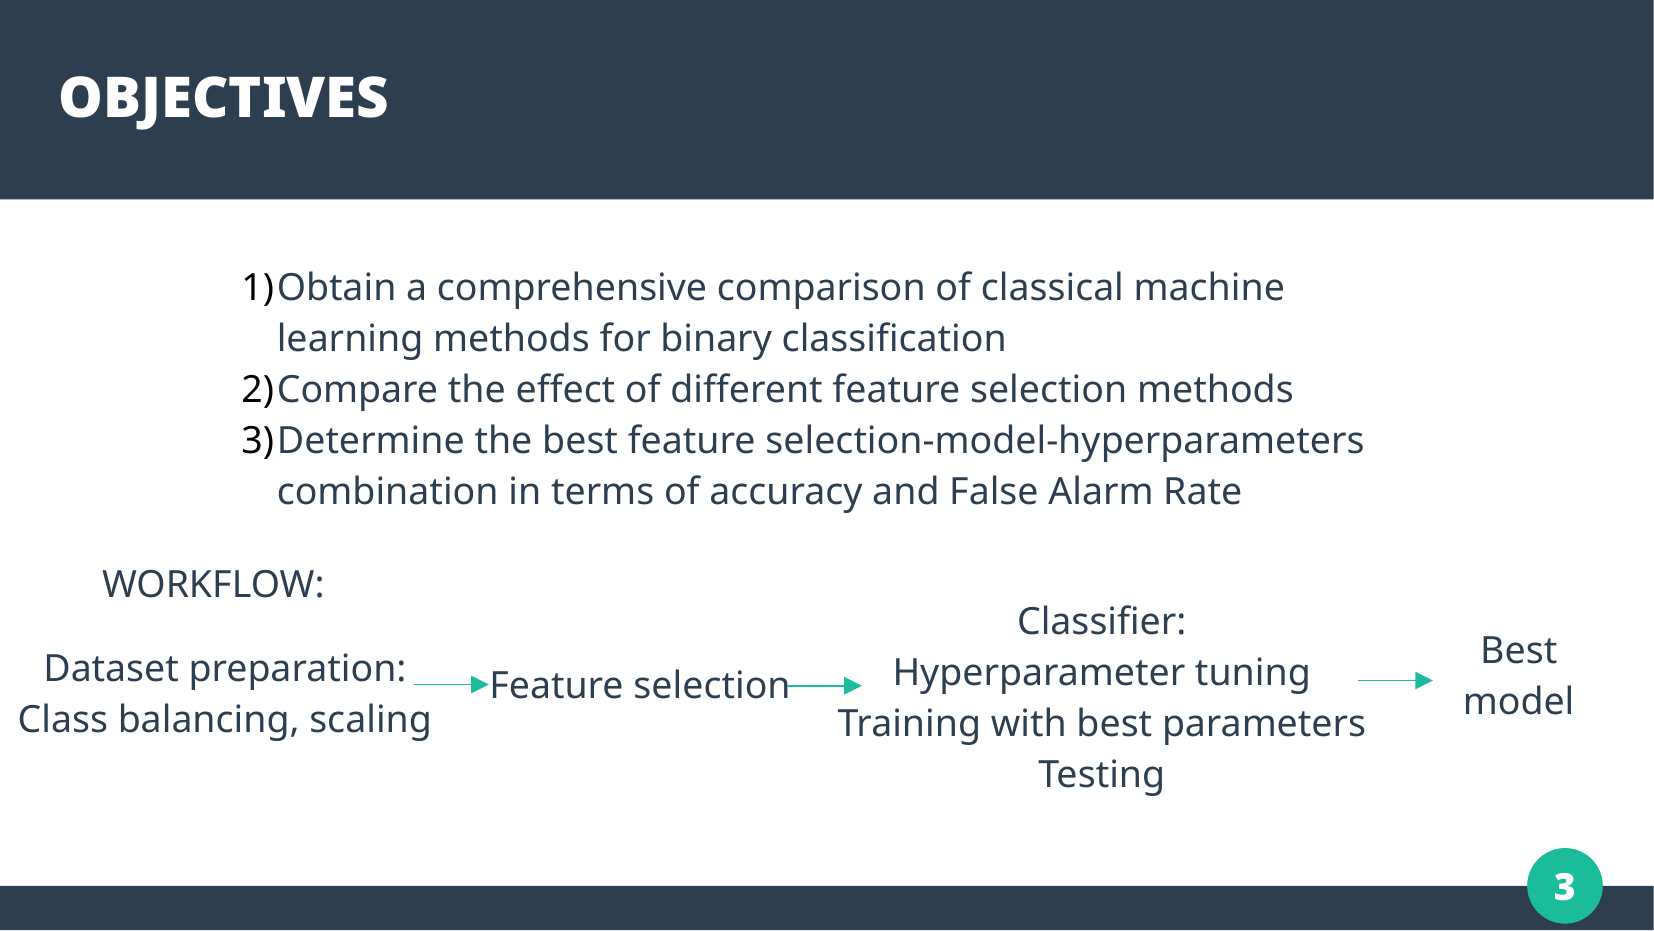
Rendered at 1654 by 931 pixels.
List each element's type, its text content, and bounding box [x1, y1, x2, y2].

text_box Classifier: Hyperparameter tuning Training with best parameters Testing [783, 594, 1421, 799]
text_box Feature selection [415, 653, 783, 716]
text_box Best model [1425, 617, 1613, 731]
text_box Dataset preparation: Class balancing, scaling [0, 637, 488, 747]
text_box WORKFLOW: [7, 551, 420, 615]
title OBJECTIVES [59, 37, 1595, 155]
text_box Obtain a comprehensive comparison of classical machine learning methods for binary classification Compare the effect of different feature selection methods Determine the best feature selection-model-hyperparameters combination in terms of accuracy and False Alarm Rate [226, 262, 1427, 514]
